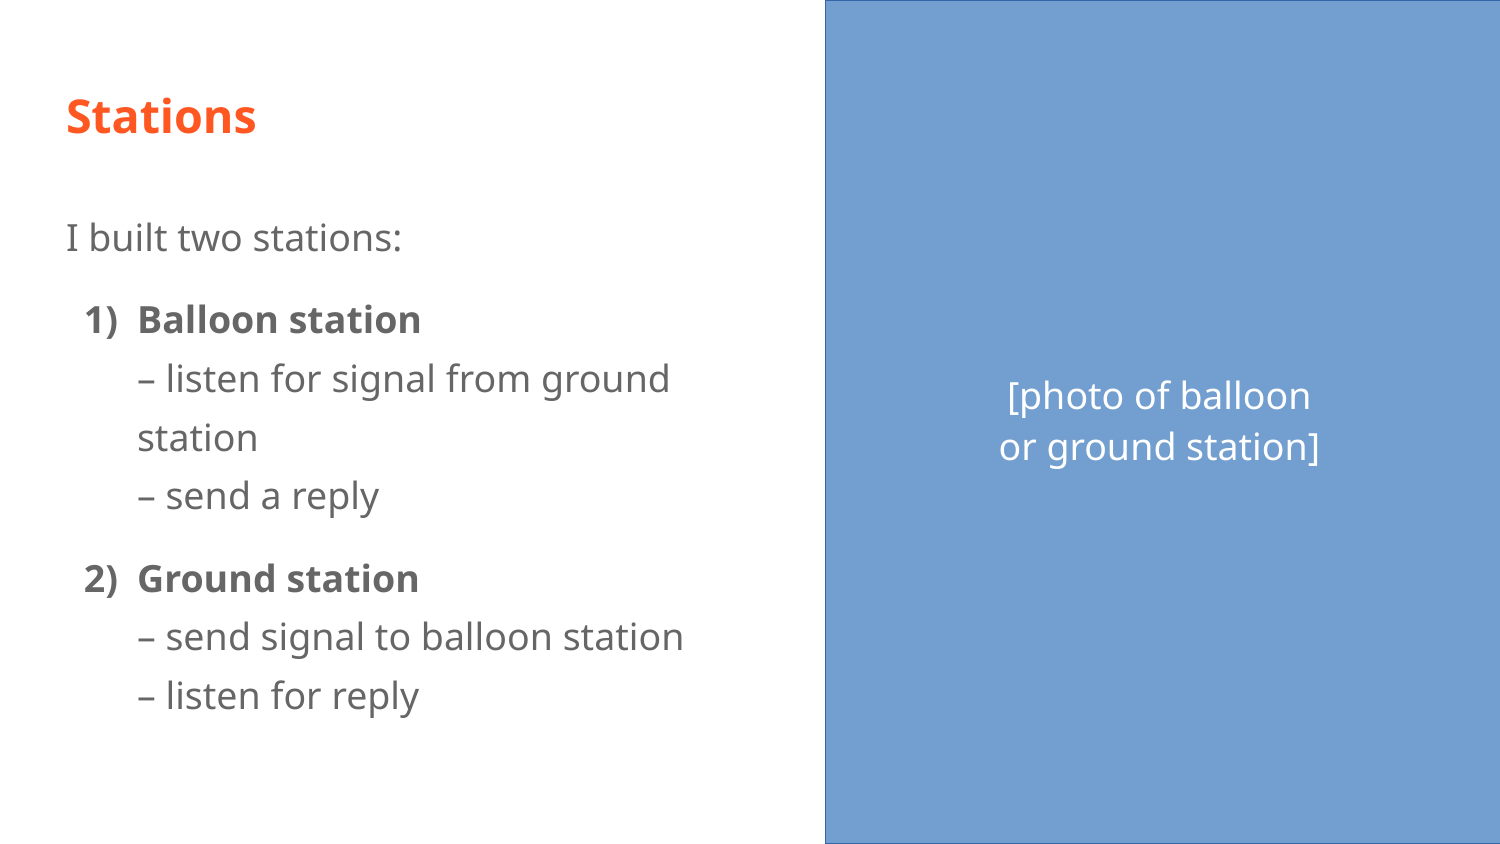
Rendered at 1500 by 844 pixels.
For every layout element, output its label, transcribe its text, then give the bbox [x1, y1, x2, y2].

title Stations [51, 68, 825, 163]
text_box [photo of balloon or ground station] [975, 362, 1345, 533]
text_box [825, 0, 1500, 844]
list I built two stations: Balloon station – listen for signal from ground station – send a reply Ground station – send signal to balloon station – listen for reply [51, 189, 788, 750]
